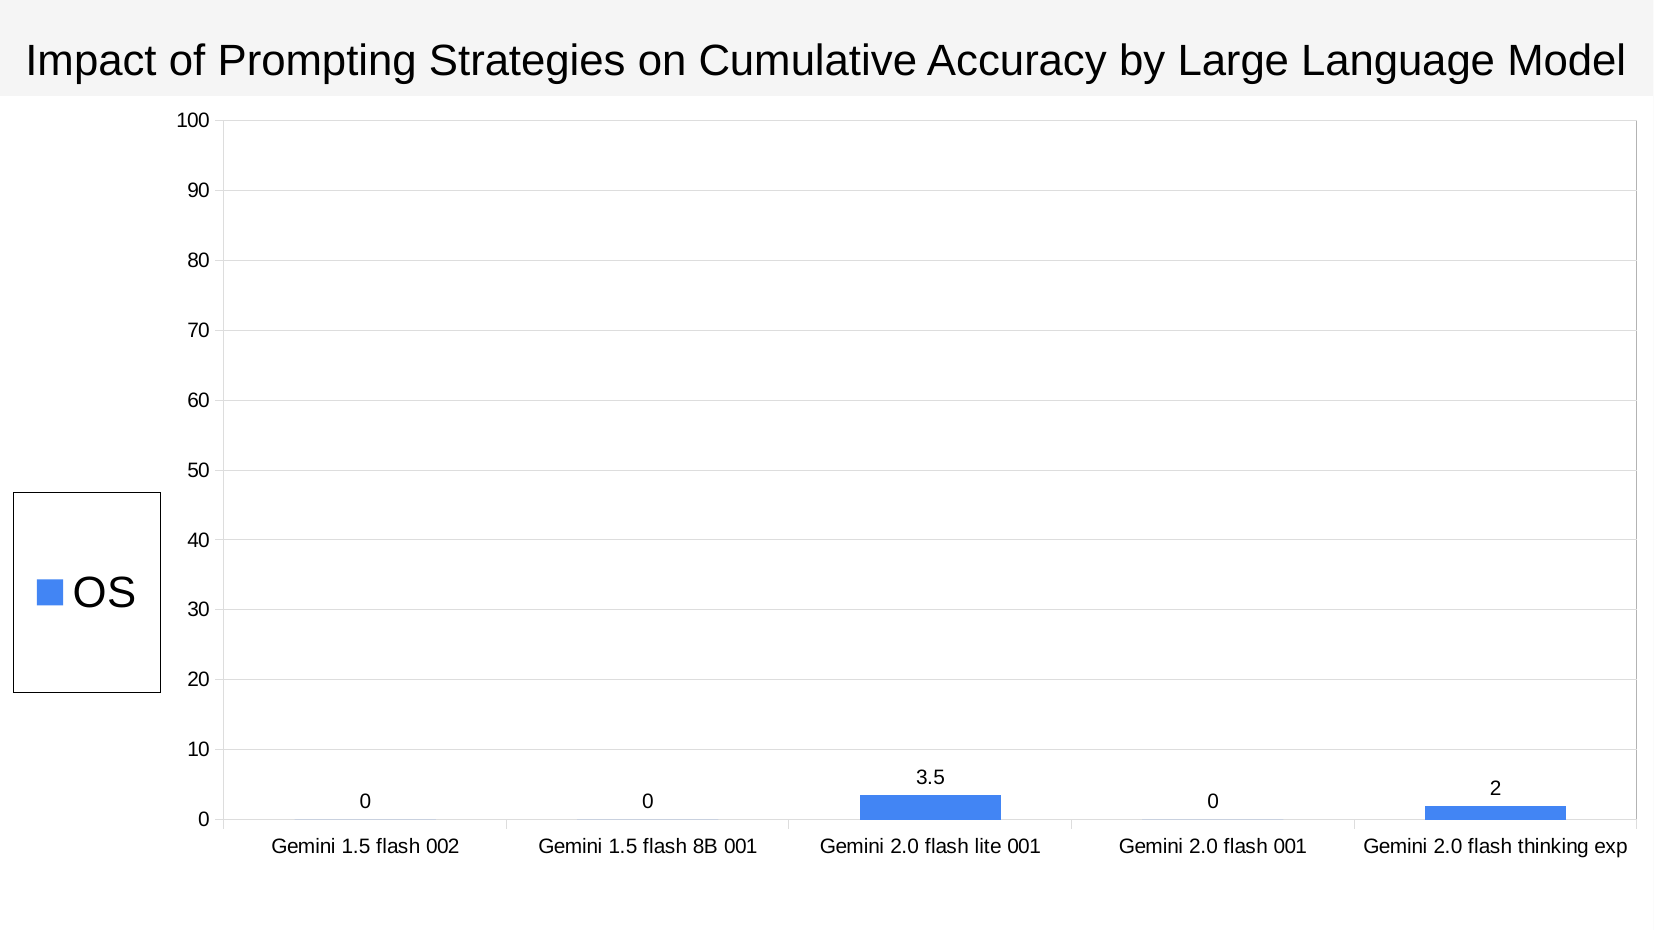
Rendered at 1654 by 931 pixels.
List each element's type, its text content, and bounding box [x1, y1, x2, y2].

title Impact of Prompting Strategies on Cumulative Accuracy by Large Language Model [0, 29, 1654, 92]
chart [0, 96, 1653, 931]
